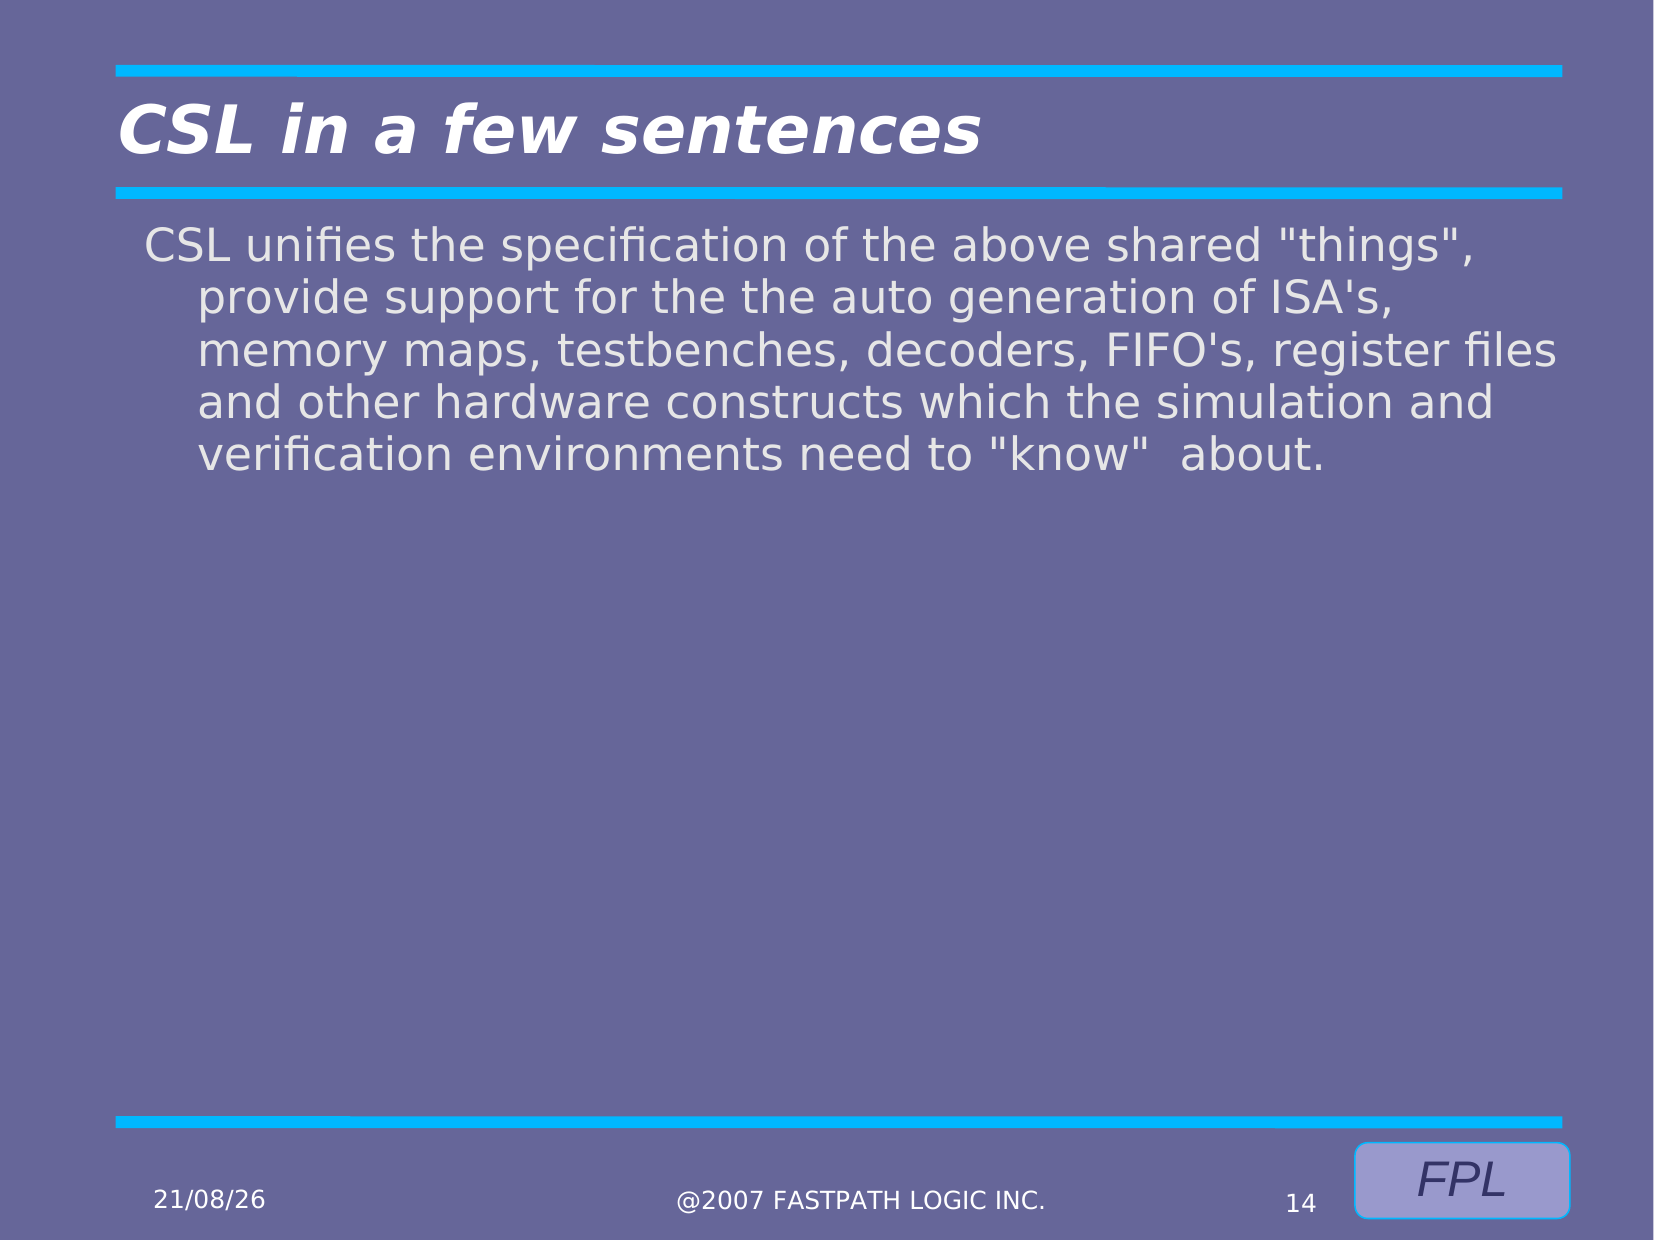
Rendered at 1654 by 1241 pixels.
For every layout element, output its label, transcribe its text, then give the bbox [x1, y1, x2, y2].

list CSL unifies the specification of the above shared "things", provide support for the the auto generation of ISA's, memory maps, testbenches, decoders, FIFO's, register files and other hardware constructs which the simulation and verification environments need to "know" about. [126, 219, 1566, 1133]
title CSL in a few sentences [118, 41, 1531, 220]
